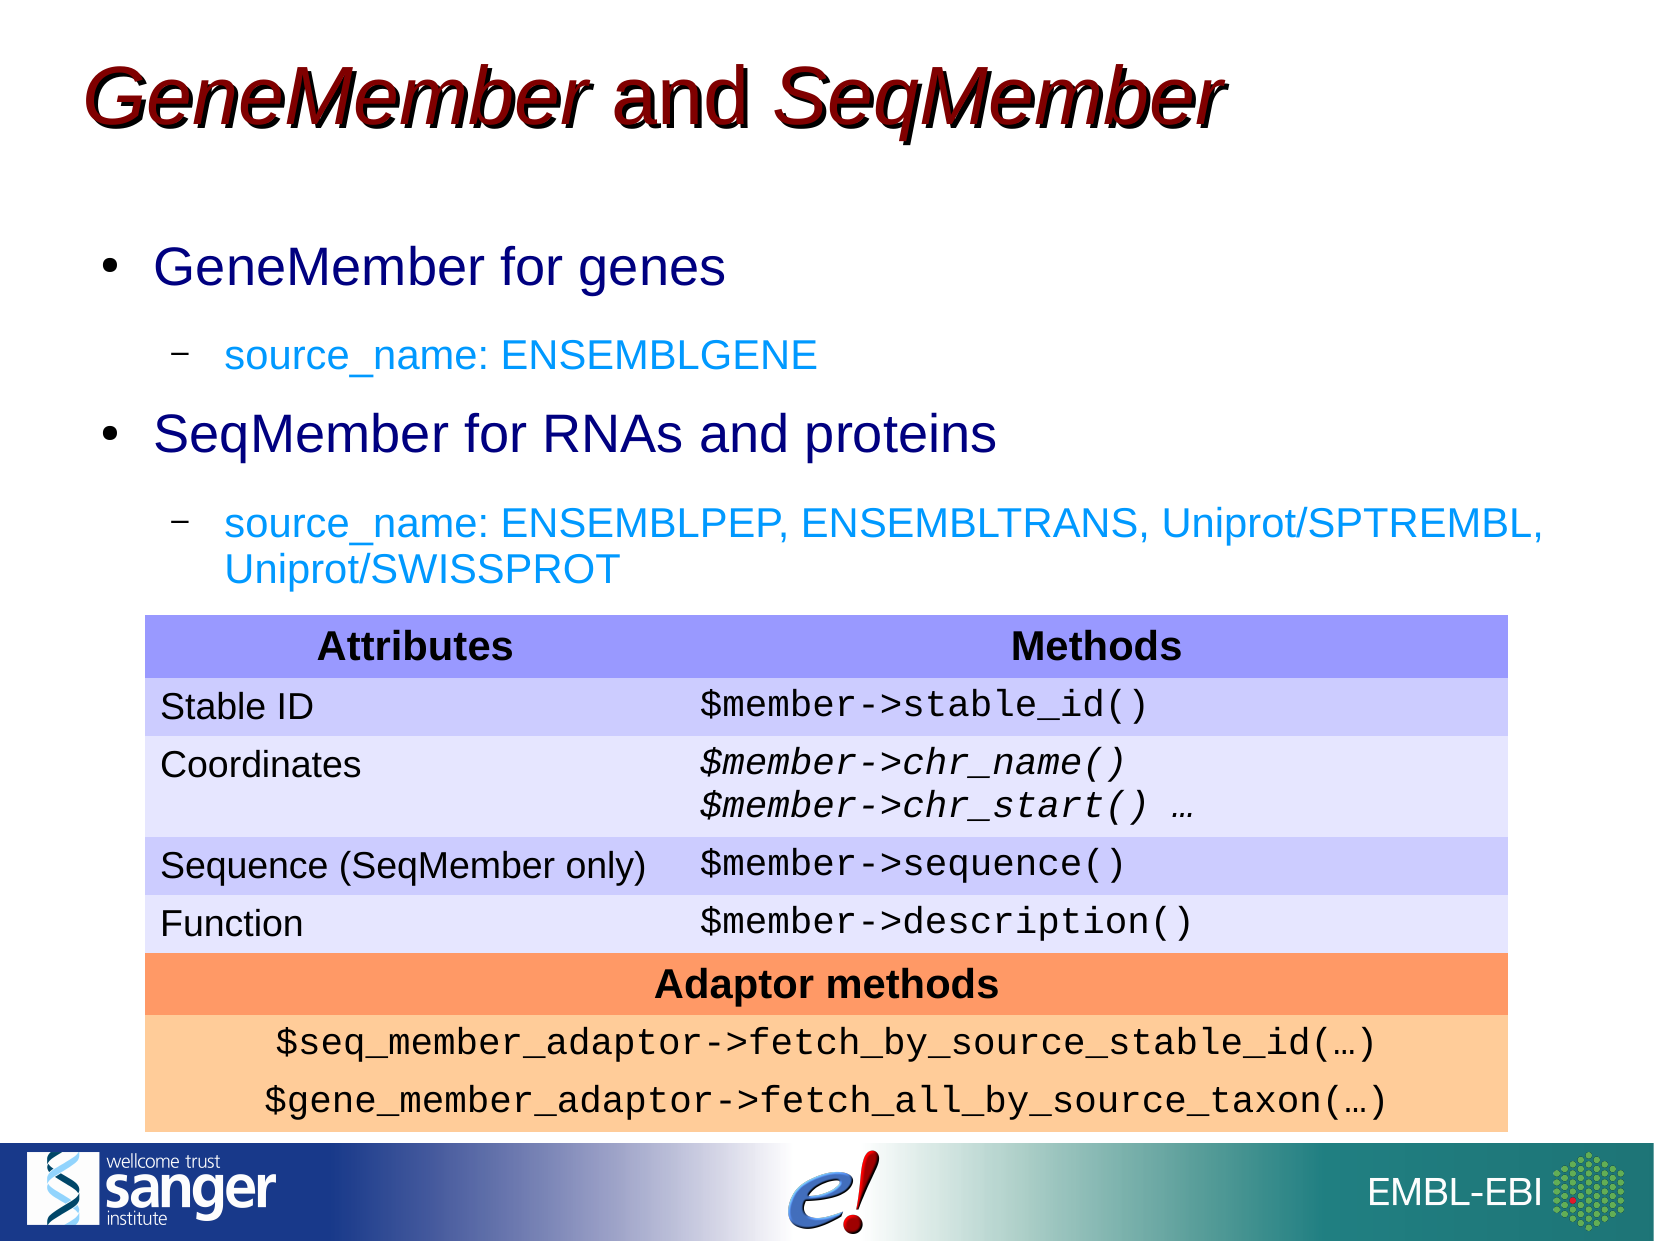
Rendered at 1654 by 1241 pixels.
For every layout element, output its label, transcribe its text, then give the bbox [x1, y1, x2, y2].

table_cell $member->chr_name() $member->chr_start() … [685, 736, 1508, 837]
table_cell $member->sequence() [685, 837, 1508, 895]
table_cell $member->stable_id() [685, 678, 1508, 736]
table_cell $gene_member_adaptor->fetch_all_by_source_taxon(…) [145, 1073, 1508, 1132]
table_cell $member->description() [685, 895, 1508, 953]
title GeneMember and SeqMember [82, 49, 1571, 236]
table_header Attributes [145, 615, 685, 678]
table_header Methods [685, 615, 1508, 678]
table_cell Sequence (SeqMember only) [145, 837, 685, 895]
table_cell Coordinates [145, 736, 685, 837]
table_cell Function [145, 895, 685, 953]
table_cell Stable ID [145, 678, 685, 736]
picture [0, 1143, 1654, 1241]
table_cell Adaptor methods [145, 953, 1508, 1015]
list GeneMember for genes source_name: ENSEMBLGENE SeqMember for RNAs and proteins source_name: ENSEMBLPEP, ENSEMBLTRANS, Uniprot/SPTREMBL, Uniprot/SWISSPROT [82, 236, 1654, 626]
table_cell $seq_member_adaptor->fetch_by_source_stable_id(…) [145, 1015, 1508, 1073]
